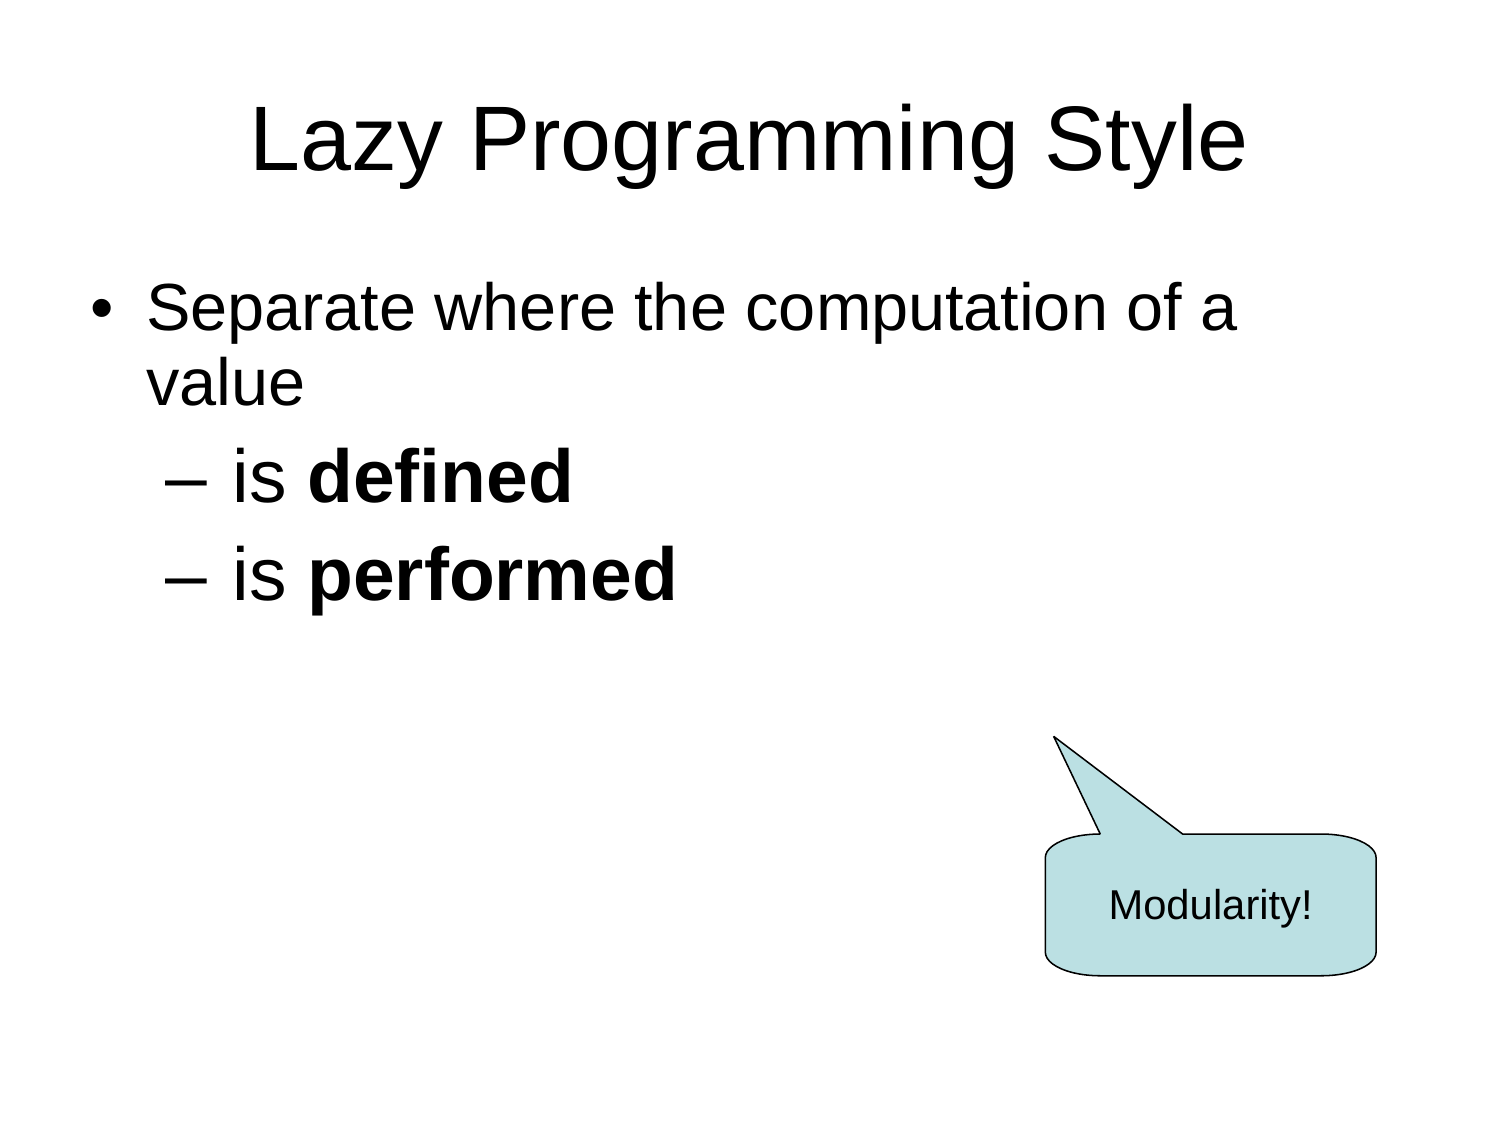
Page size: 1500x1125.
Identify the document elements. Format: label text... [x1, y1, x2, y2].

text_box Modularity! [1045, 736, 1377, 976]
title Lazy Programming Style [75, 45, 1426, 233]
list Separate where the computation of a value is defined is performed [75, 262, 1426, 1006]
